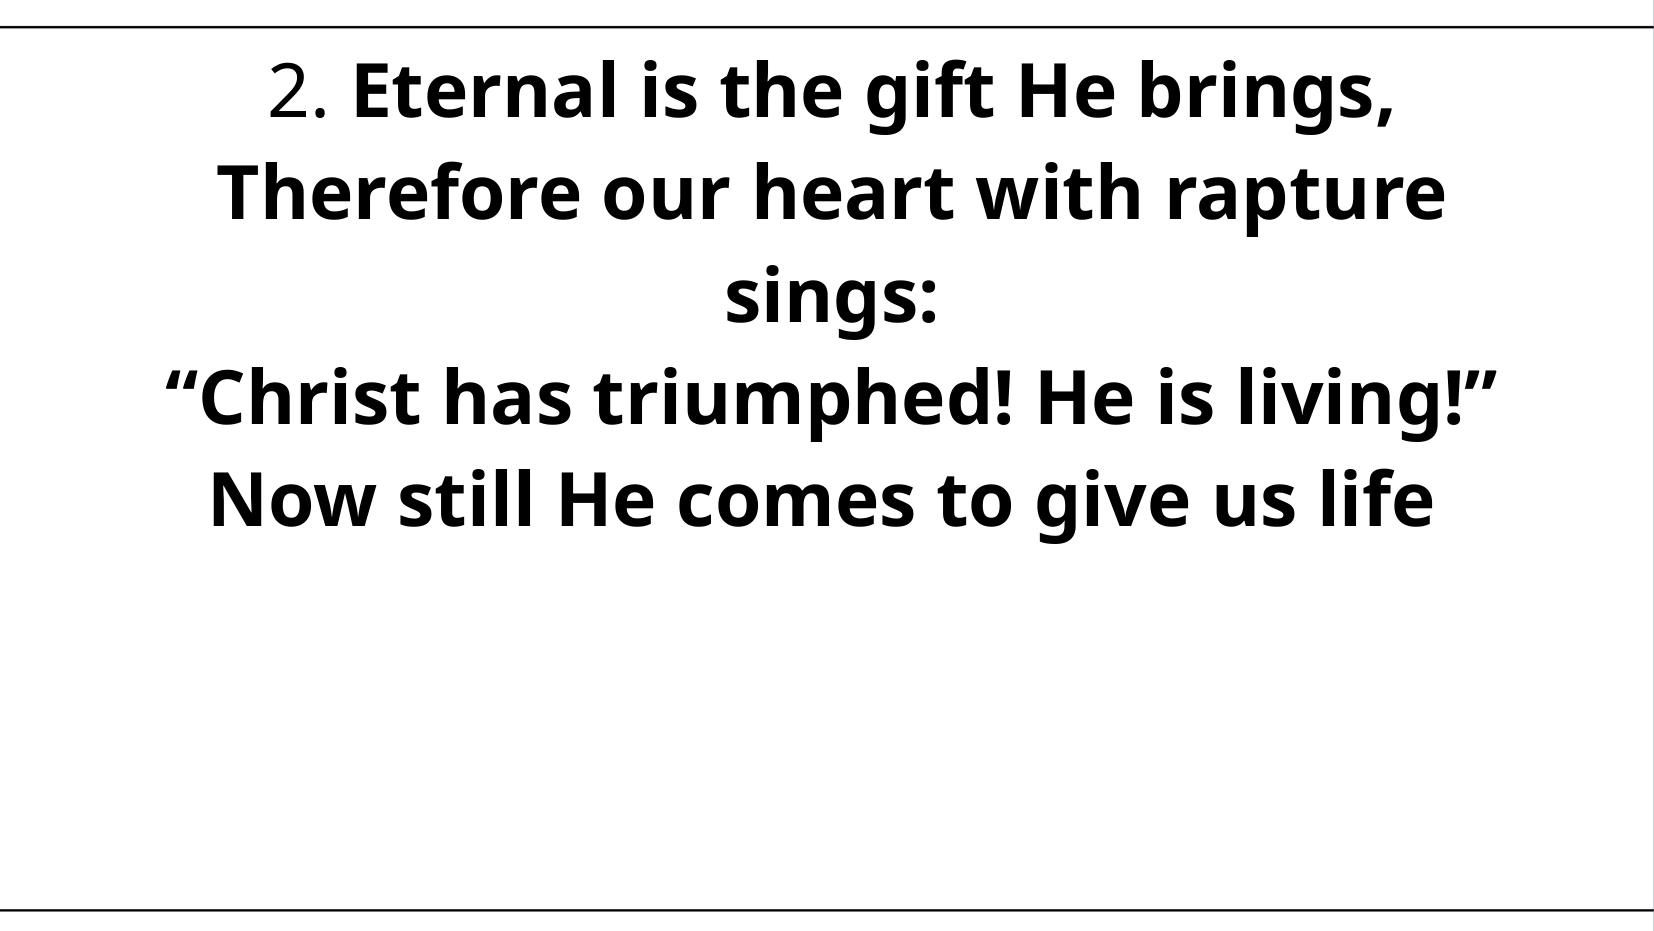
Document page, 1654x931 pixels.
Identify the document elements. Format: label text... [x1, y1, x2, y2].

picture [0, 0, 1654, 931]
text_box 2. Eternal is the gift He brings, Therefore our heart with rapture sings: “Christ has triumphed! He is living!” Now still He comes to give us life [105, 30, 1561, 445]
